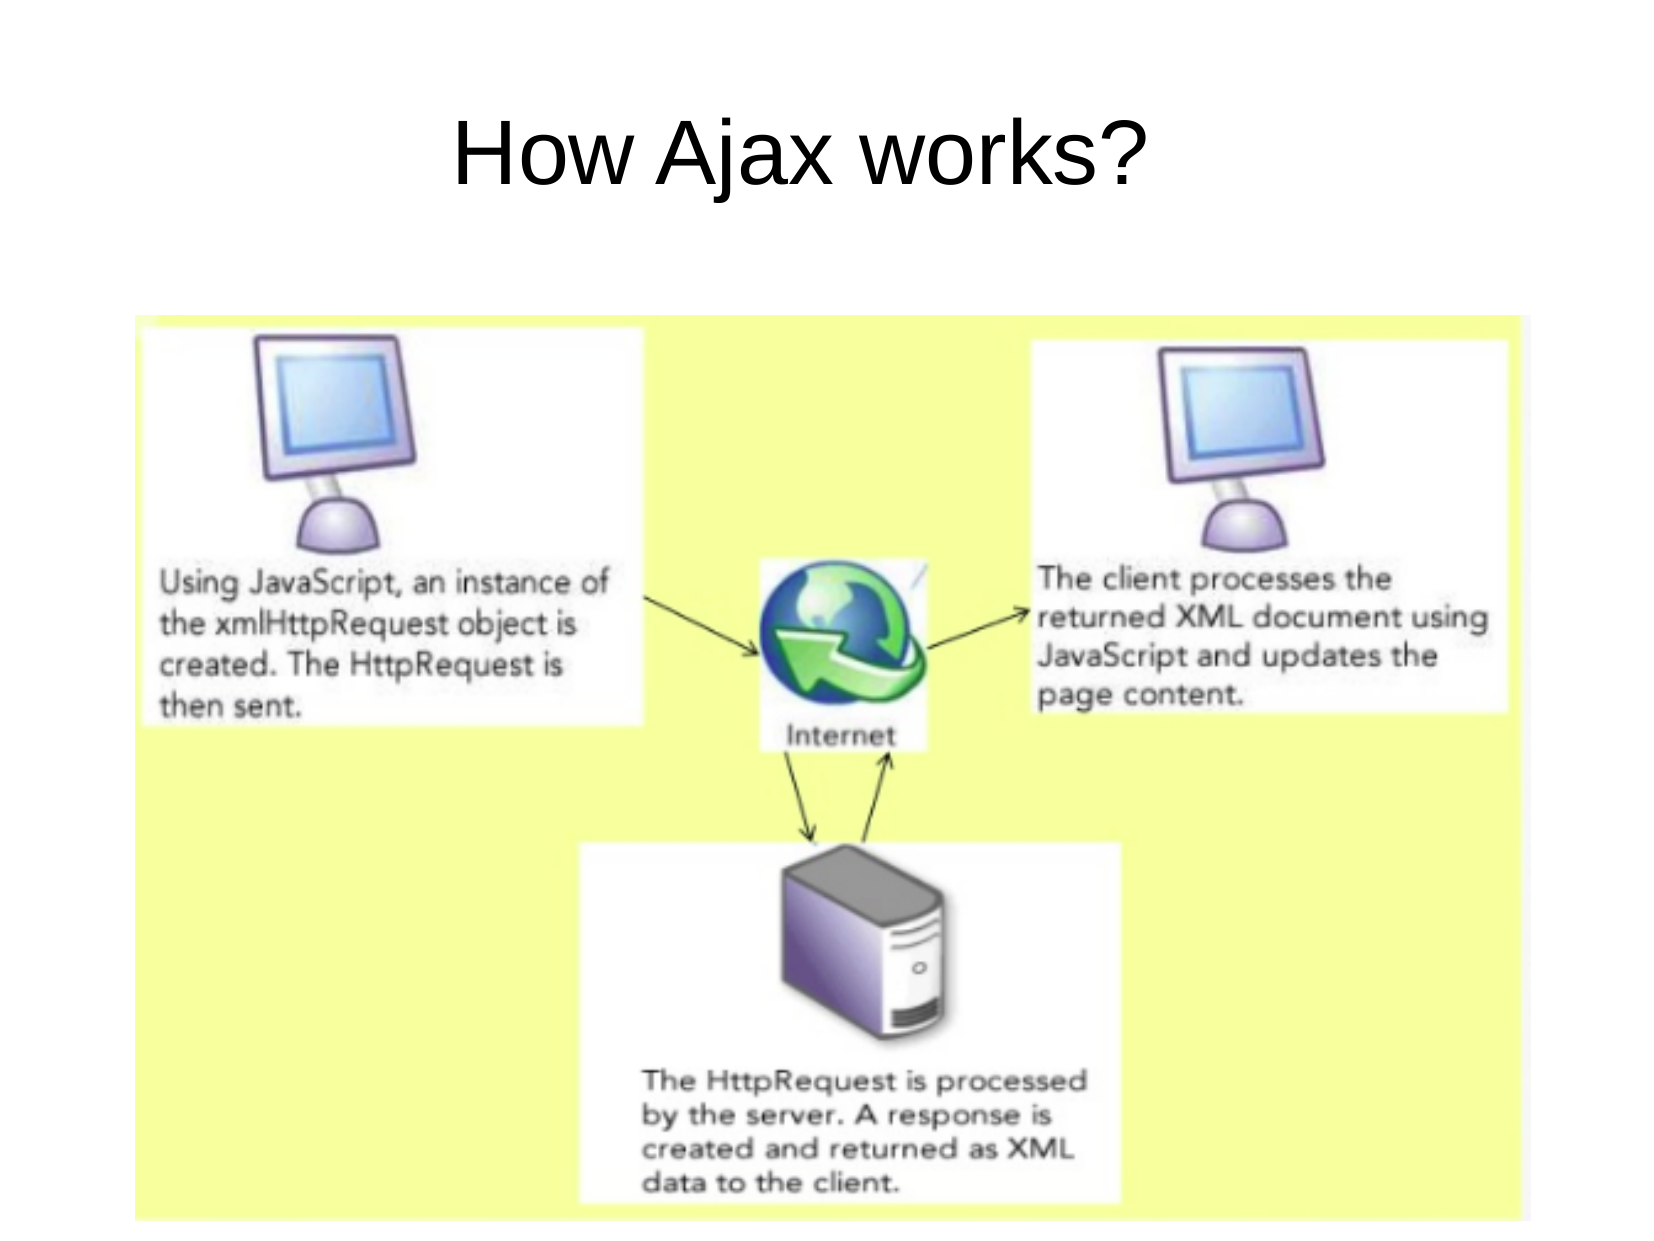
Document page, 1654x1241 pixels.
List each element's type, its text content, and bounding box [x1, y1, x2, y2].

picture [135, 315, 1531, 1221]
title How Ajax works? [82, 49, 1571, 257]
